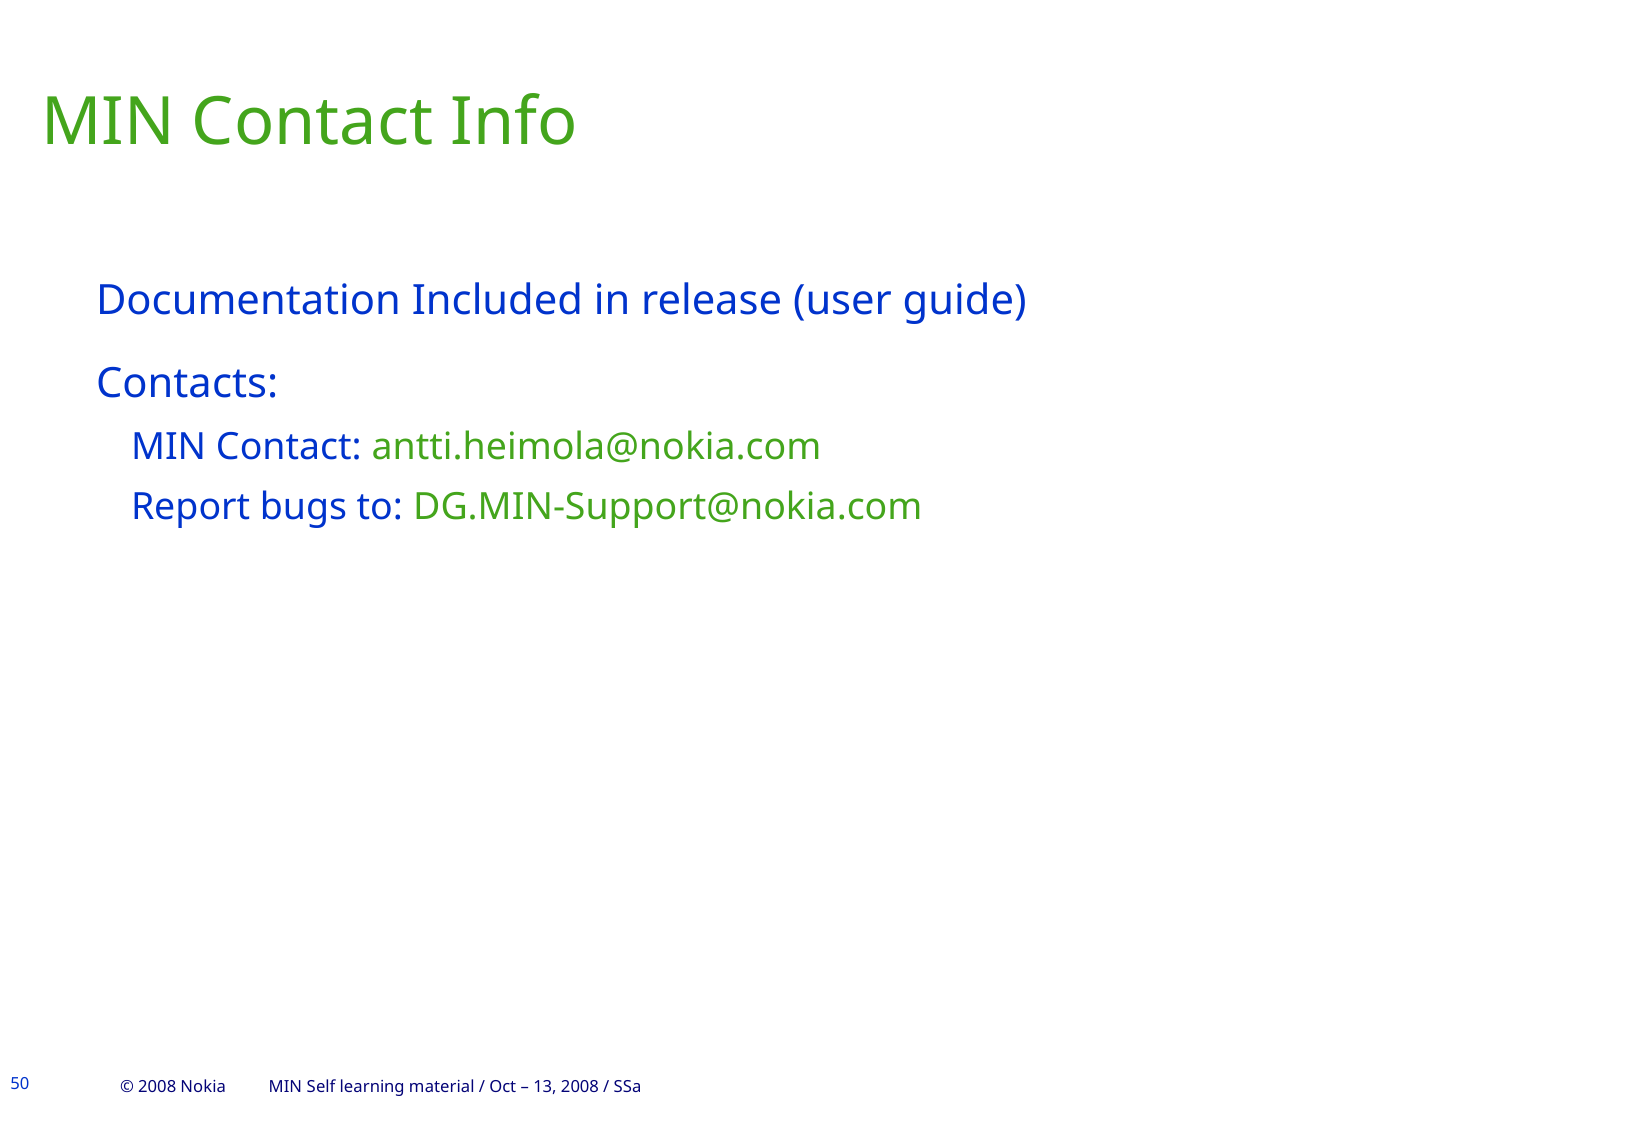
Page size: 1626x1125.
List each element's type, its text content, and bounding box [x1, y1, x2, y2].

list Documentation Included in release (user guide) Contacts: MIN Contact: antti.heimola@nokia.com Report bugs to: DG.MIN-Support@nokia.com [81, 262, 1544, 1006]
title MIN Contact Info [41, 70, 1504, 174]
